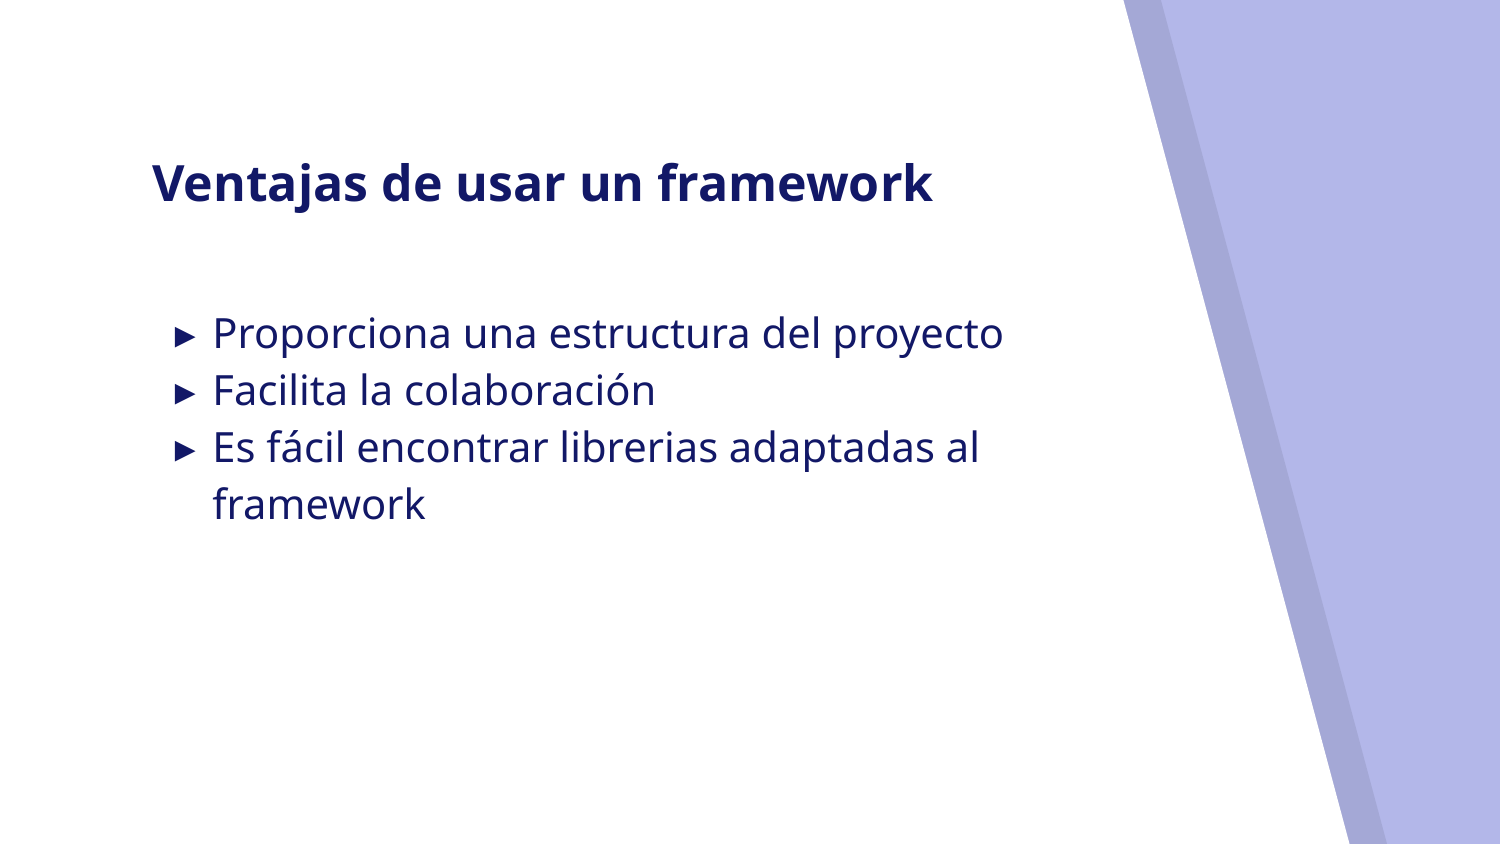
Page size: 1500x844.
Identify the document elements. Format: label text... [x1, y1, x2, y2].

list Proporciona una estructura del proyecto Facilita la colaboración Es fácil encontrar librerias adaptadas al framework [137, 246, 1011, 538]
title Ventajas de usar un framework [137, 146, 1011, 227]
